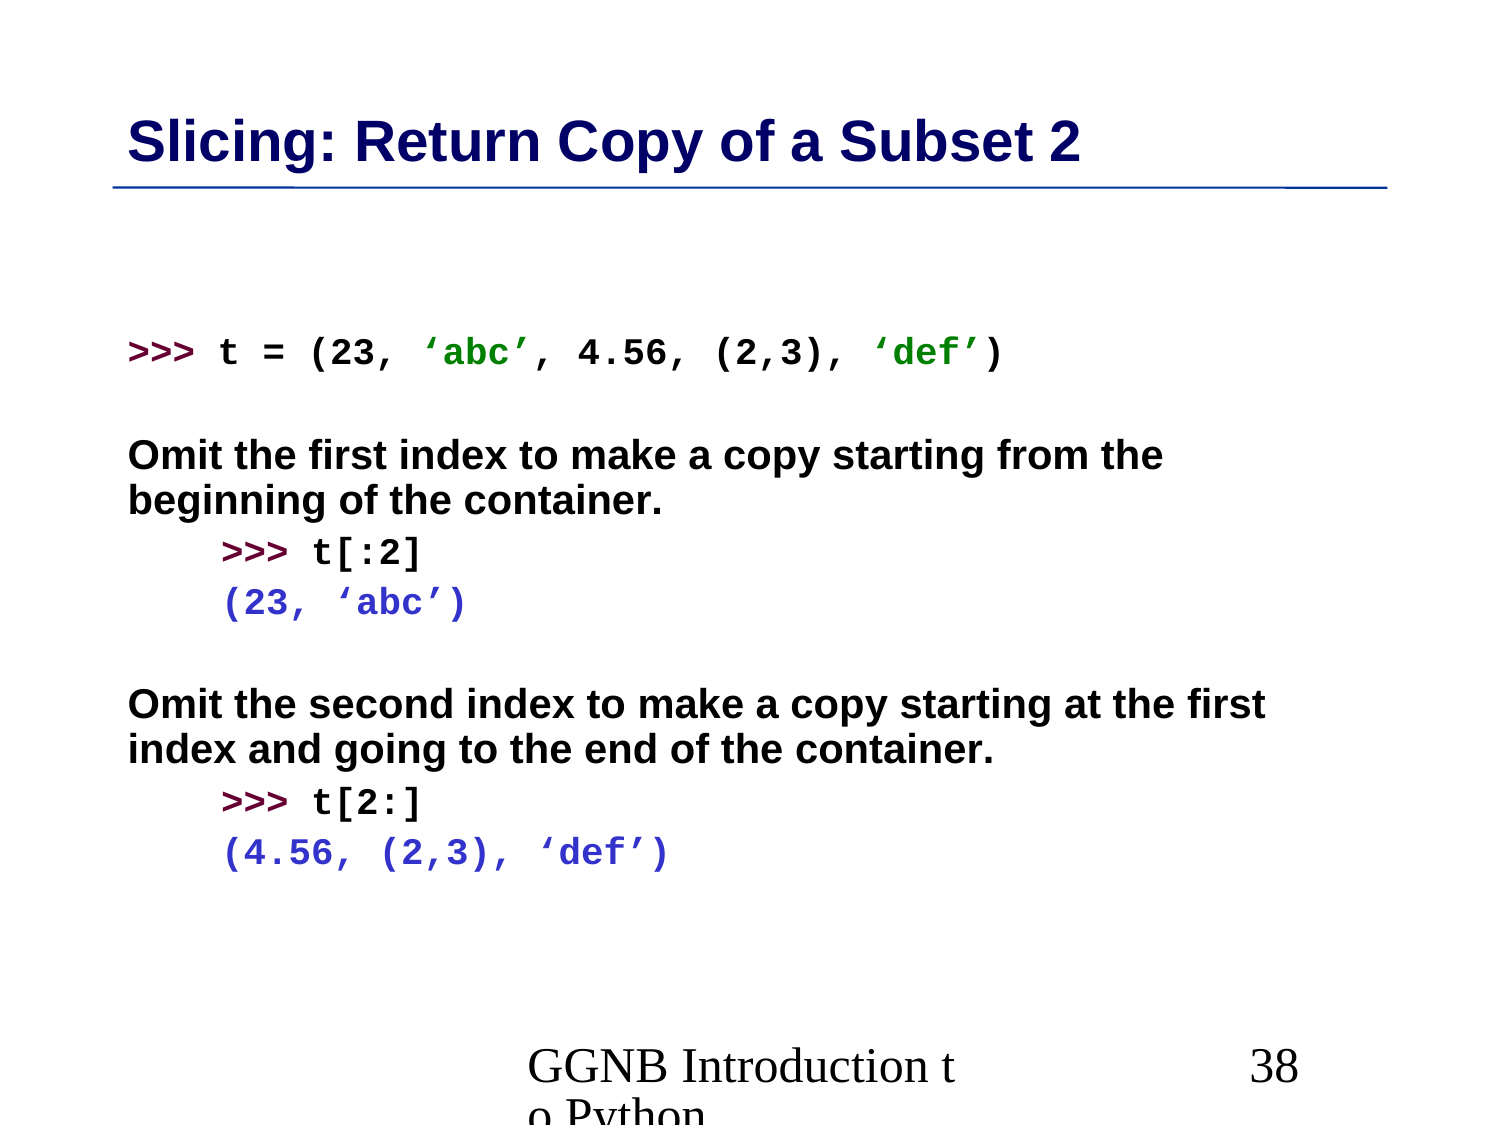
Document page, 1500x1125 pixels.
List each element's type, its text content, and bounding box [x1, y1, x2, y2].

title Slicing: Return Copy of a Subset 2 [112, 95, 1388, 181]
list >>> t = (23, ‘abc’, 4.56, (2,3), ‘def’) Omit the first index to make a copy starting from the beginning of the container. >>> t[:2] (23, ‘abc’) Omit the second index to make a copy starting at the first index and going to the end of the container. >>> t[2:] (4.56, (2,3), ‘def’) [112, 324, 1388, 1051]
